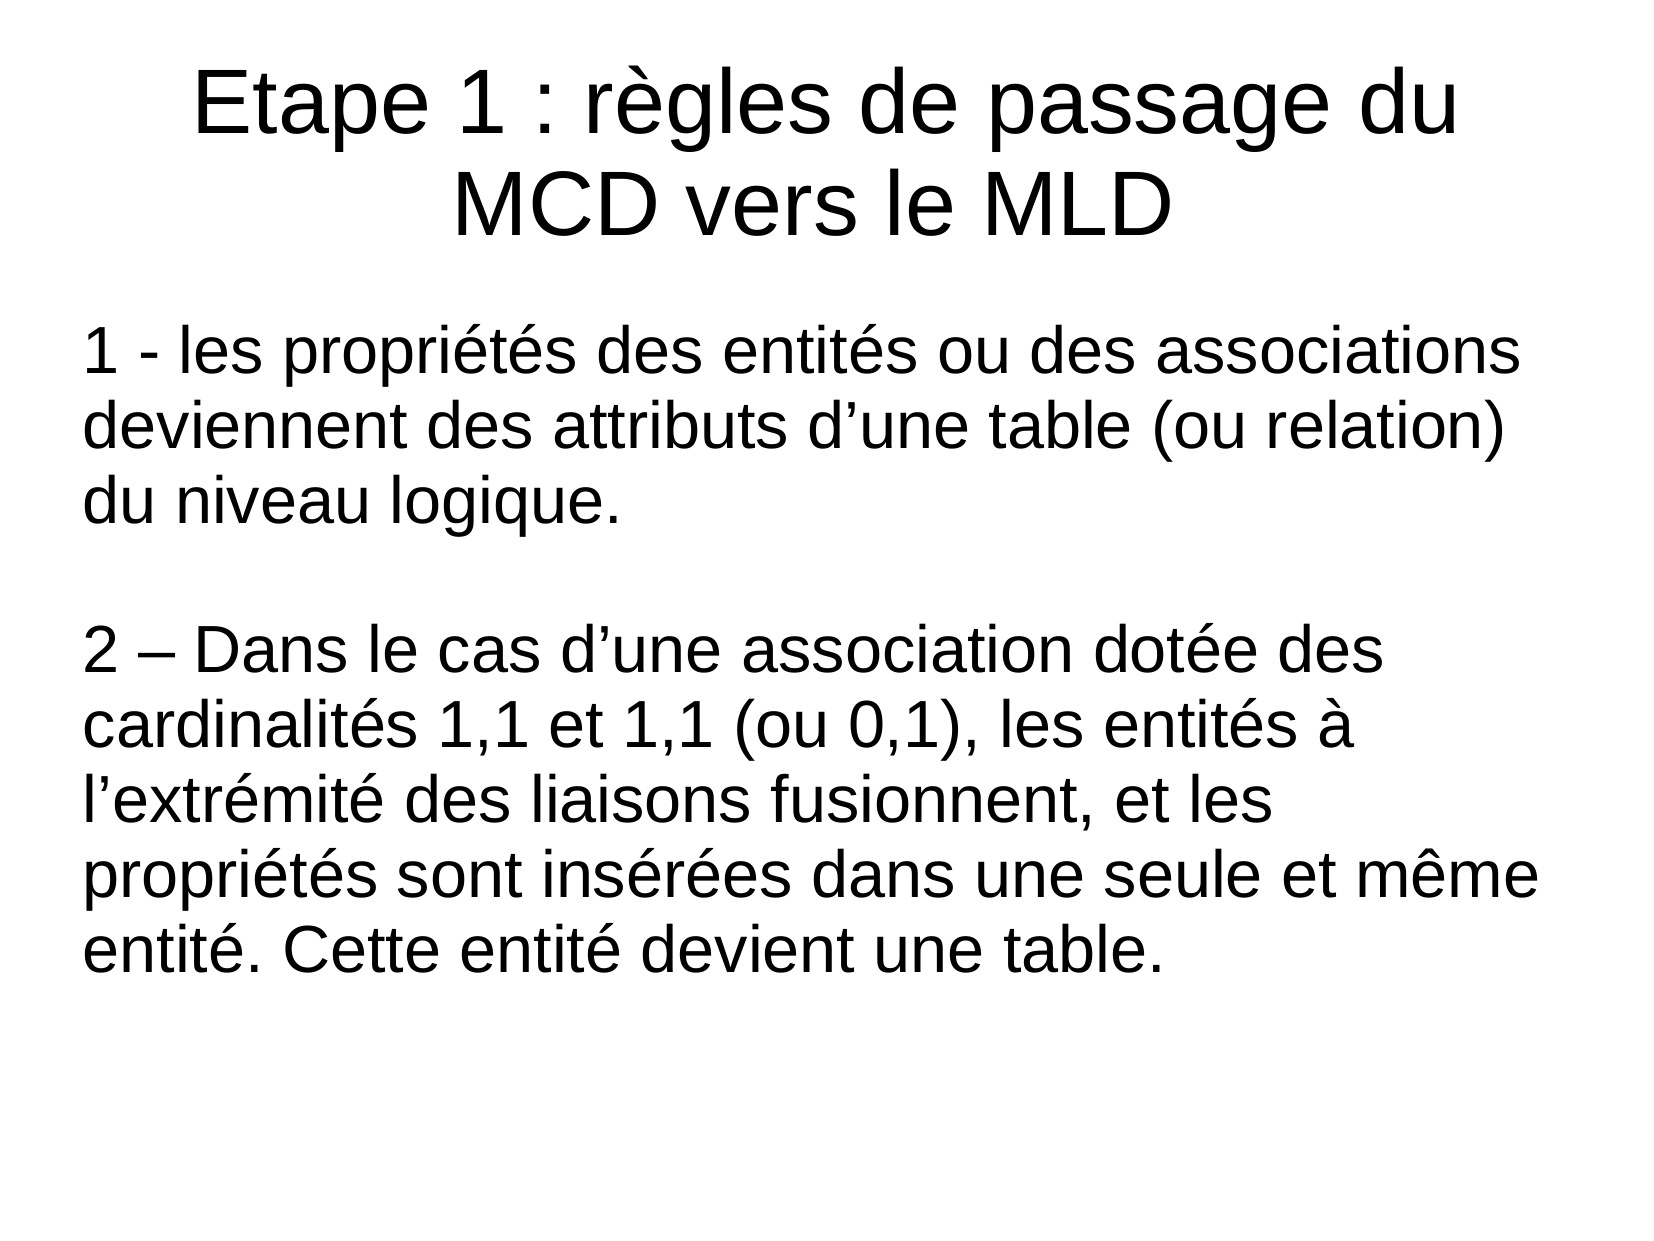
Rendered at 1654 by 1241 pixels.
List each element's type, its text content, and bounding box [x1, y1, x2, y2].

title Etape 1 : règles de passage du MCD vers le MLD [82, 49, 1571, 257]
subtitle 1 - les propriétés des entités ou des associations deviennent des attributs d’une table (ou relation) du niveau logique. 2 – Dans le cas d’une association dotée des cardinalités 1,1 et 1,1 (ou 0,1), les entités à l’extrémité des liaisons fusionnent, et les propriétés sont insérées dans une seule et même entité. Cette entité devient une table. [82, 290, 1571, 1010]
